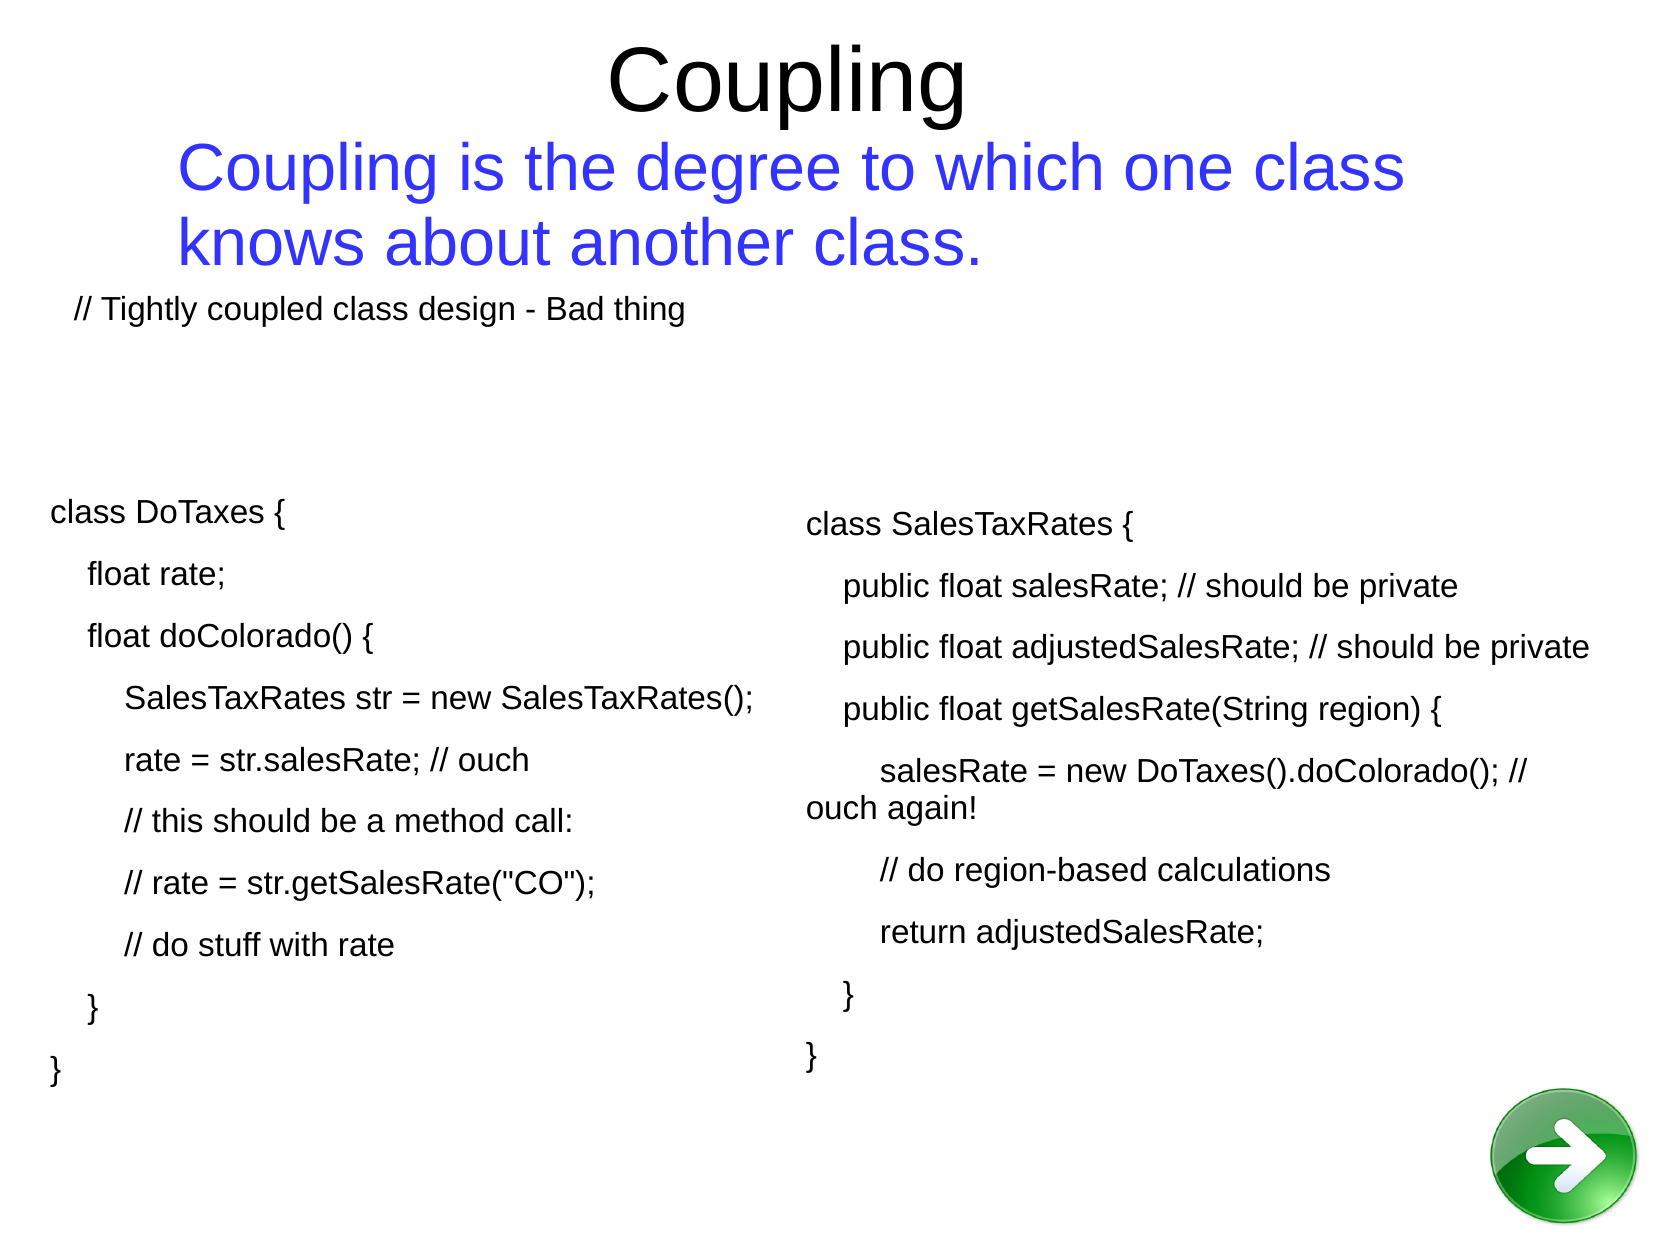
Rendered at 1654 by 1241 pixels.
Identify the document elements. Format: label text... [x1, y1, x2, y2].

title Coupling [47, 0, 1536, 184]
text_box // Tightly coupled class design - Bad thing [59, 283, 1170, 336]
picture [1488, 1086, 1641, 1227]
list Coupling is the degree to which one class knows about another class. [106, 129, 1595, 436]
text_box class SalesTaxRates { public float salesRate; // should be private public float adjustedSalesRate; // should be private public float getSalesRate(String region) { salesRate = new DoTaxes().doColorado(); // ouch again! // do region-based calculations return adjustedSalesRate; } } [791, 436, 1619, 1149]
text_box class DoTaxes { float rate; float doColorado() { SalesTaxRates str = new SalesTaxRates(); rate = str.salesRate; // ouch // this should be a method call: // rate = str.getSalesRate("CO"); // do stuff with rate } } [35, 424, 1453, 1241]
